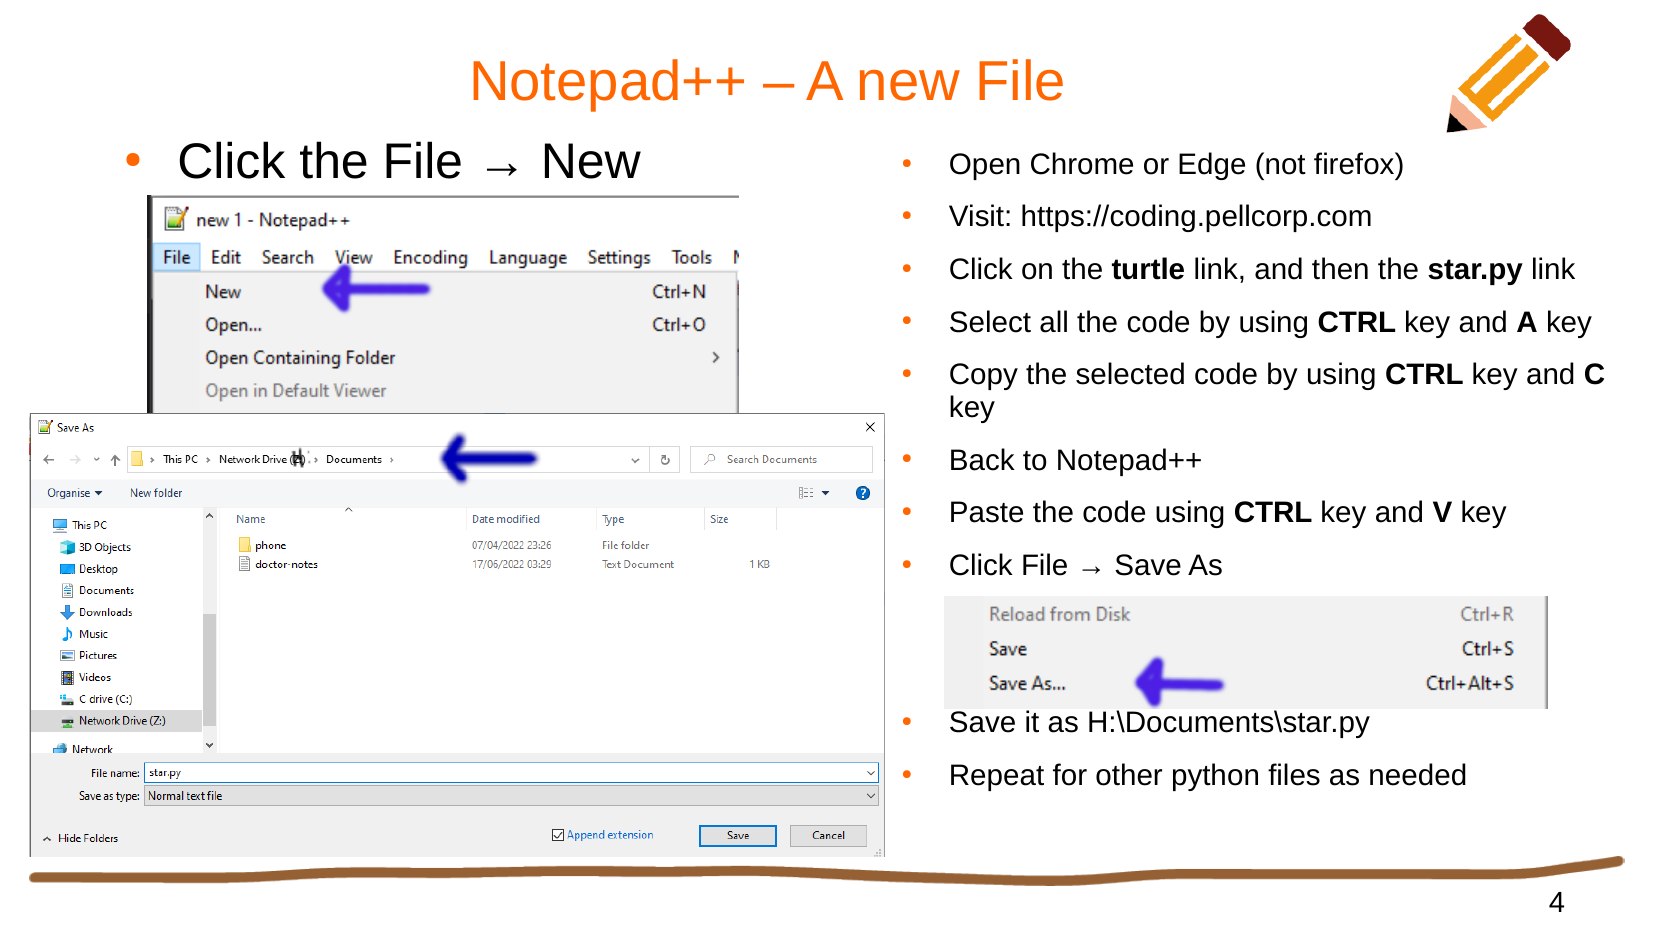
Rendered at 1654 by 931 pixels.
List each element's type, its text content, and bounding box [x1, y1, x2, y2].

list Open Chrome or Edge (not firefox) Visit: https://coding.pellcorp.com Click on the turtle link, and then the star.py link Select all the code by using CTRL key and A key Copy the selected code by using CTRL key and C key Back to Notepad++ Paste the code using CTRL key and V key Click File → Save As Save it as H:\Documents\star.py Repeat for other python files as needed [885, 147, 1607, 798]
picture [1446, 14, 1571, 133]
picture [29, 195, 1625, 886]
list Click the File → New [106, 132, 827, 413]
picture [944, 596, 1548, 709]
title Notepad++ – A new File [88, 29, 1447, 133]
